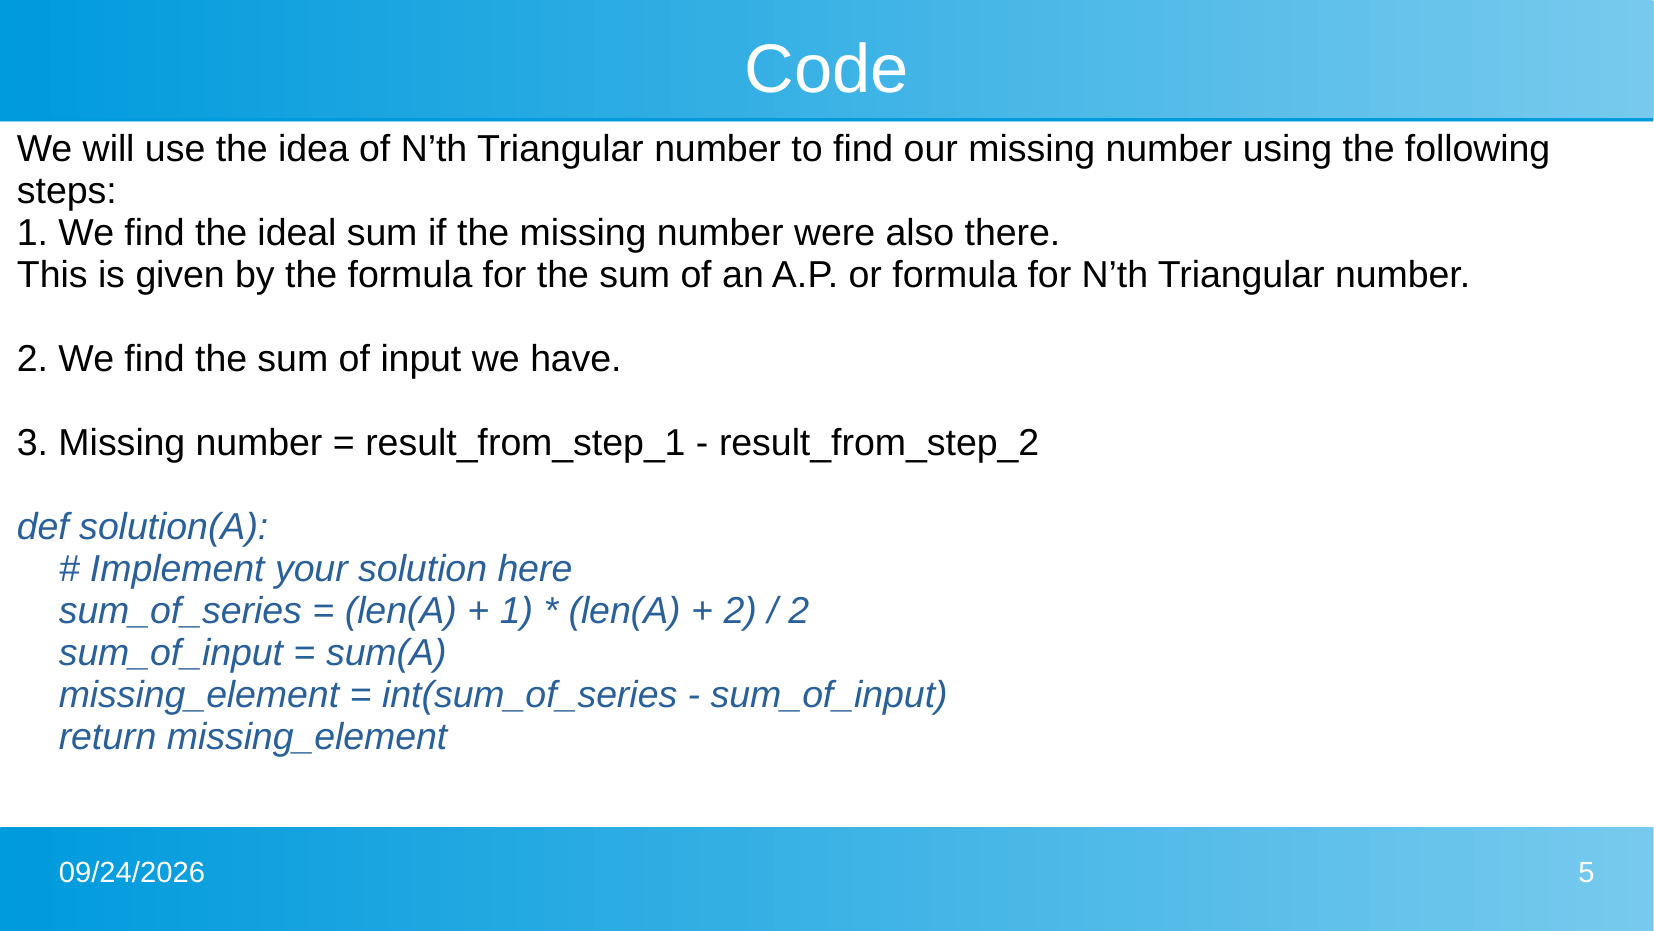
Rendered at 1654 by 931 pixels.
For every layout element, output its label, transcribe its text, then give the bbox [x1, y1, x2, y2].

title Code [59, 29, 1595, 108]
text_box We will use the idea of N’th Triangular number to find our missing number using the following steps: 1. We find the ideal sum if the missing number were also there. This is given by the formula for the sum of an A.P. or formula for N’th Triangular number. 2. We find the sum of input we have. 3. Missing number = result_from_step_1 - result_from_step_2 def solution(A): # Implement your solution here sum_of_series = (len(A) + 1) * (len(A) + 2) / 2 sum_of_input = sum(A) missing_element = int(sum_of_series - sum_of_input) return missing_element [2, 120, 1651, 808]
